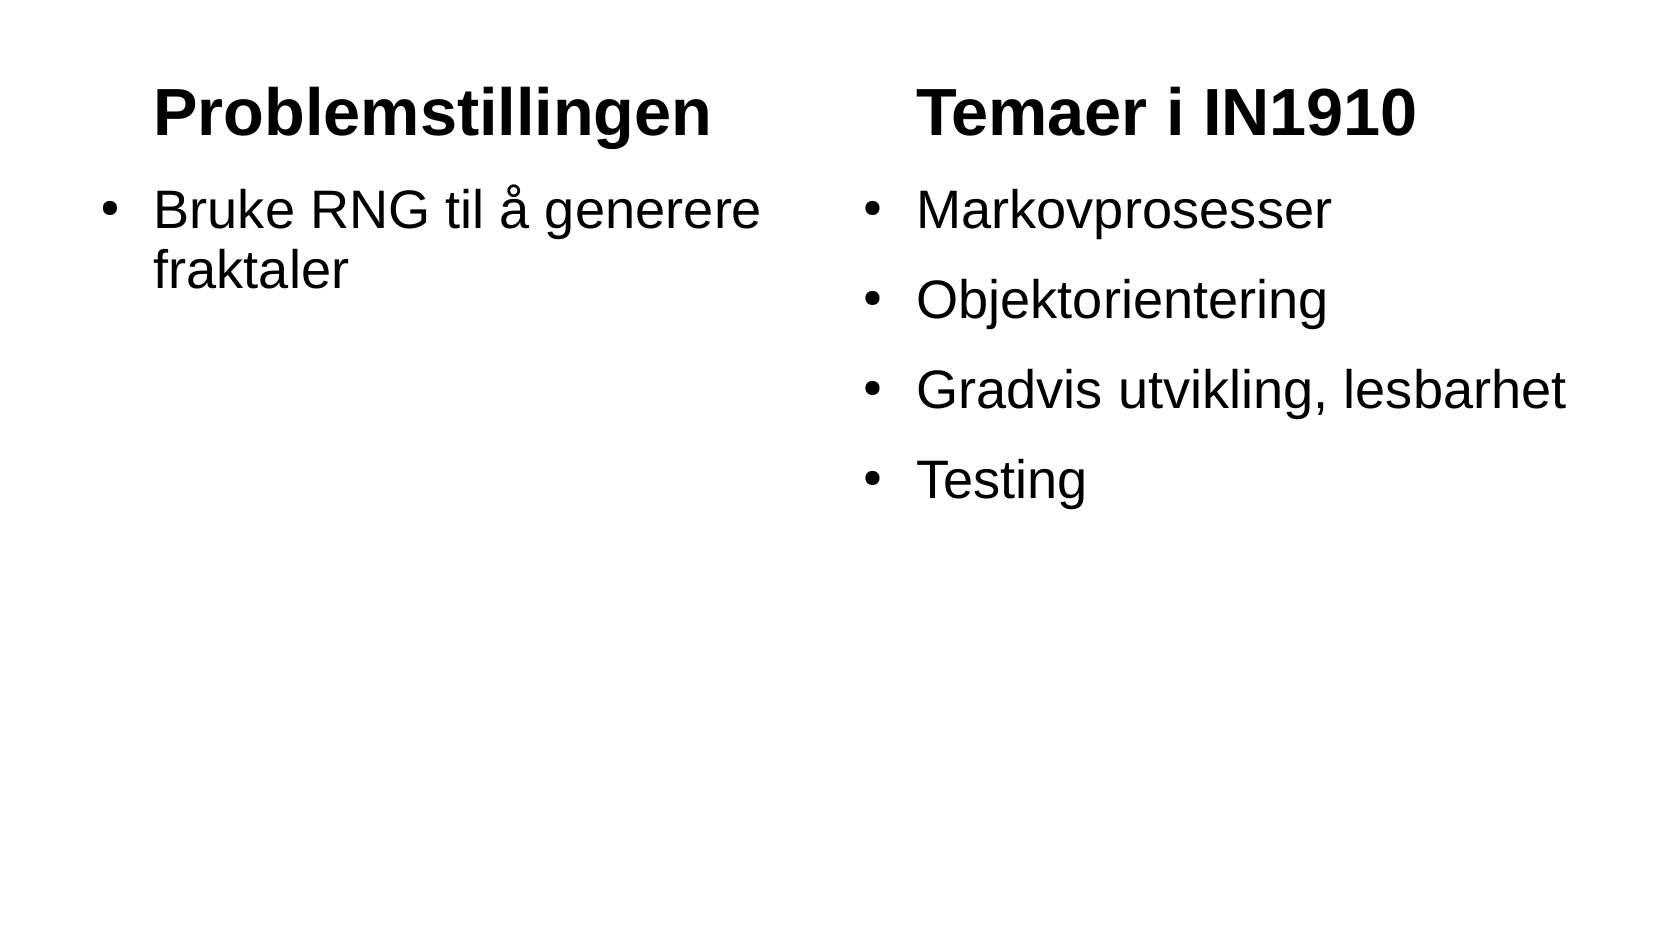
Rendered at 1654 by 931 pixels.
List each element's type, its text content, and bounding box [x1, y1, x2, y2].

list Temaer i IN1910 Markovprosesser Objektorientering Gradvis utvikling, lesbarhet Testing [845, 75, 1572, 931]
list Problemstillingen Bruke RNG til å generere fraktaler [82, 75, 809, 758]
